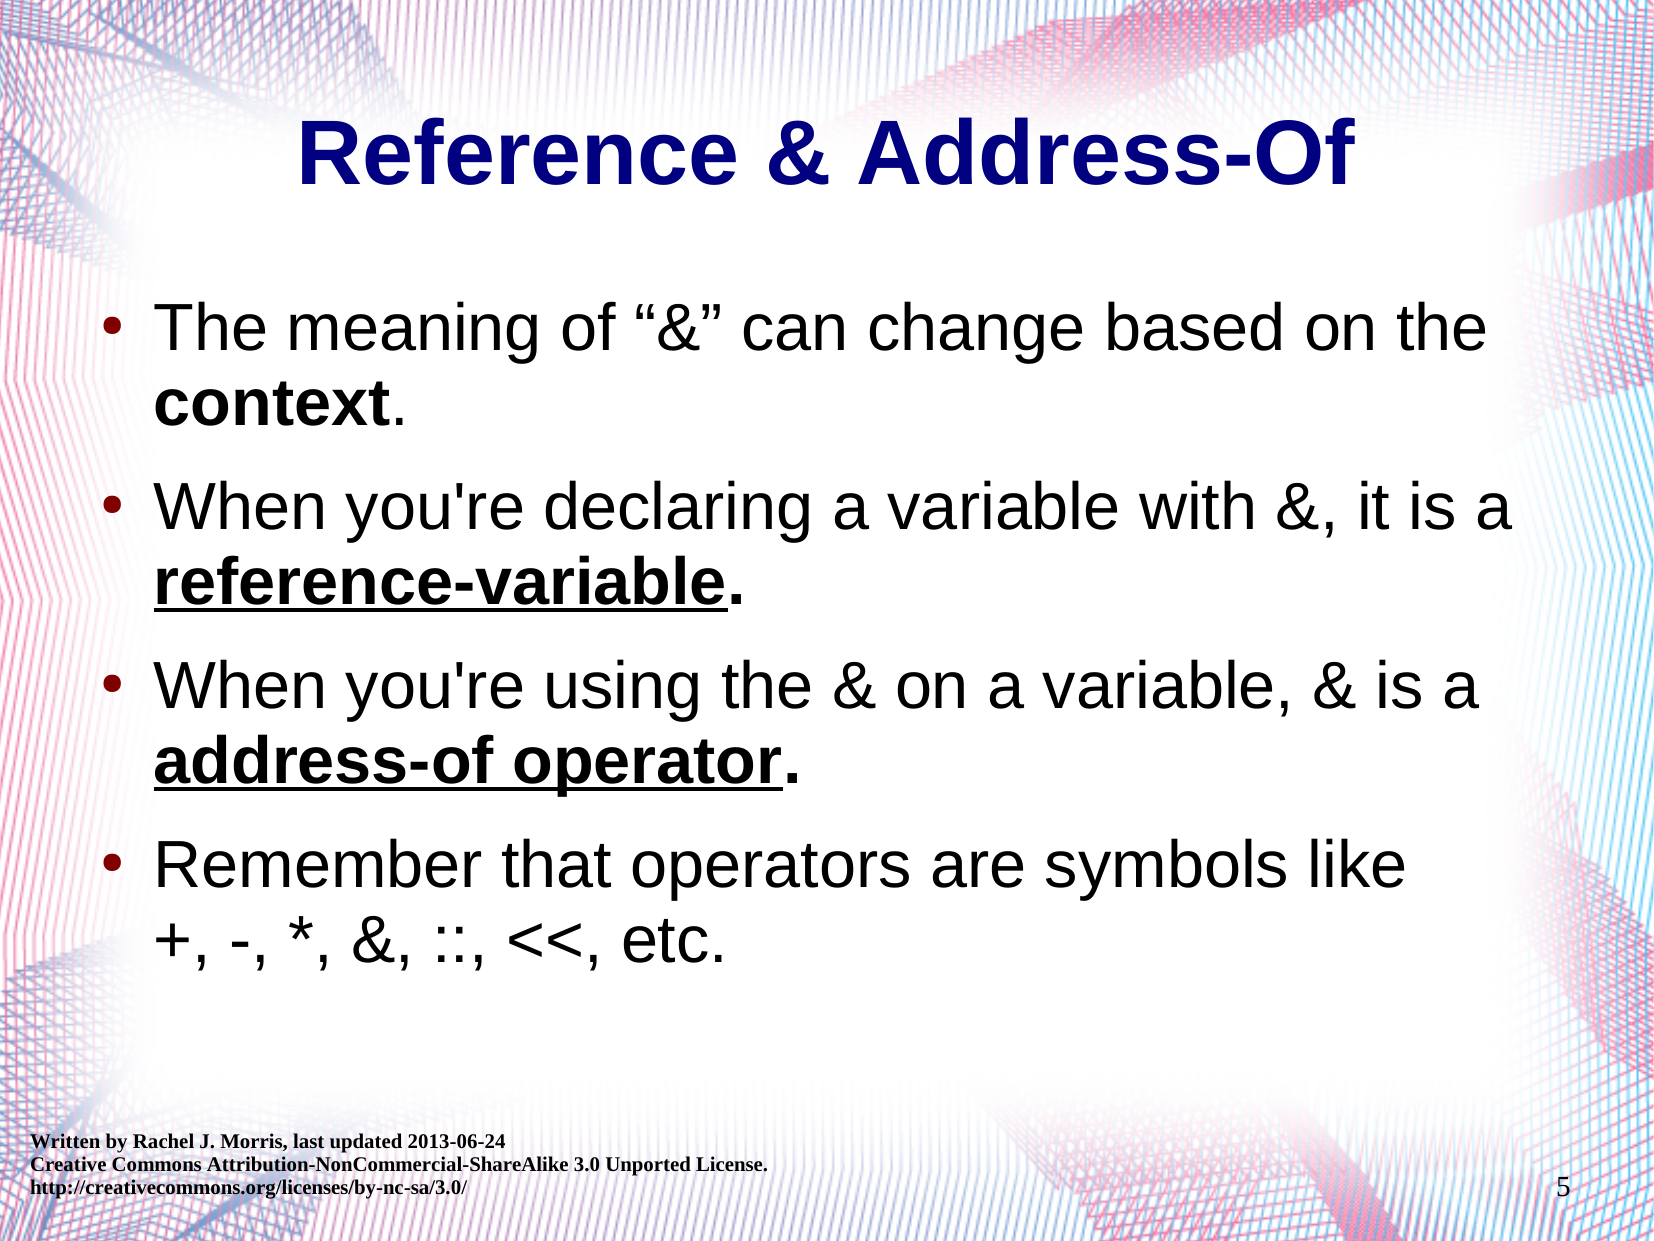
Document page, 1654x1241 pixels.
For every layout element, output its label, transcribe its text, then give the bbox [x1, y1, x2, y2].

title Reference & Address-Of [82, 49, 1571, 257]
picture [0, 0, 1654, 1241]
list The meaning of “&” can change based on the context. When you're declaring a variable with &, it is a reference-variable. When you're using the & on a variable, & is a address-of operator. Remember that operators are symbols like +, -, *, &, ::, <<, etc. [82, 290, 1571, 1010]
